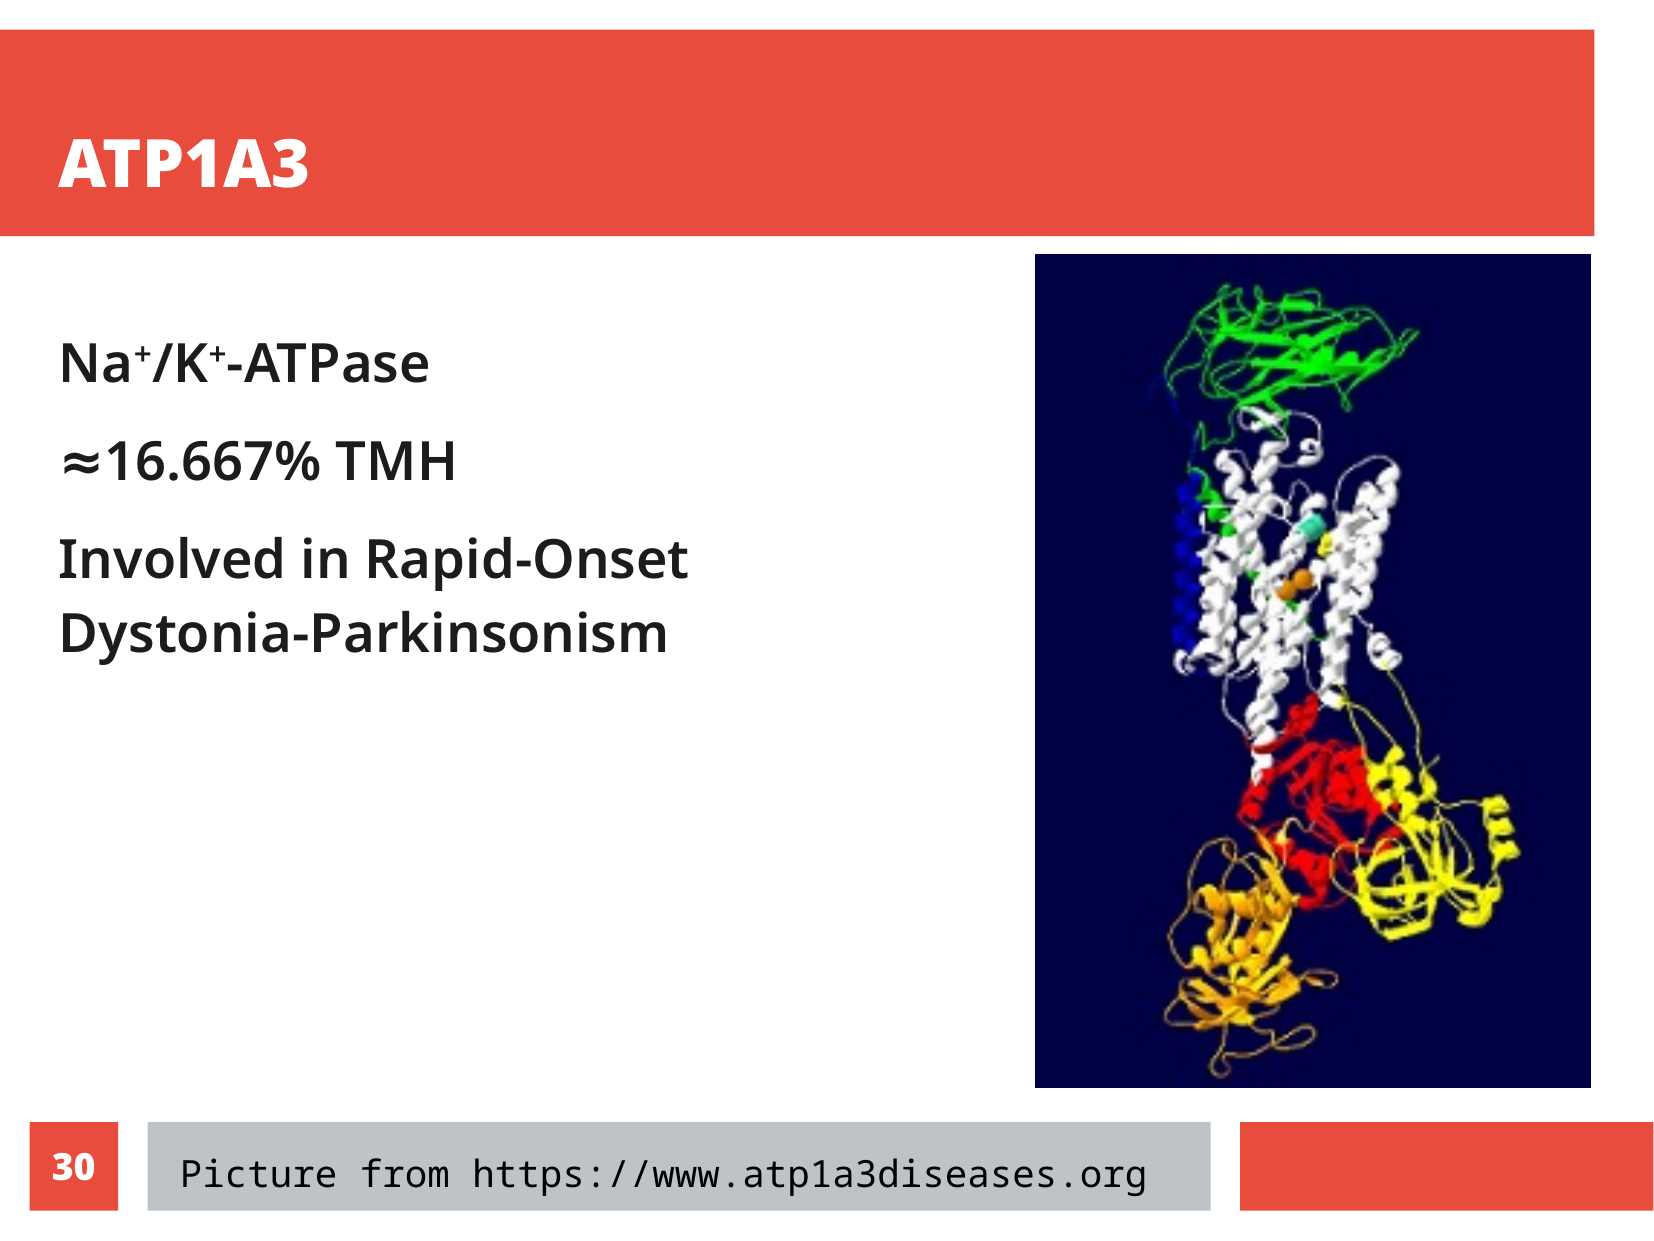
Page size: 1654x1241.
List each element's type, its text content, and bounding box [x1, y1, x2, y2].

picture [1035, 254, 1591, 1088]
list Na+/K+-ATPase ≈16.667% TMH Involved in Rapid-Onset Dystonia-Parkinsonism [59, 324, 796, 1093]
title ATP1A3 [59, 59, 1595, 207]
text_box Picture from https://www.atp1a3diseases.org [165, 1140, 1001, 1193]
